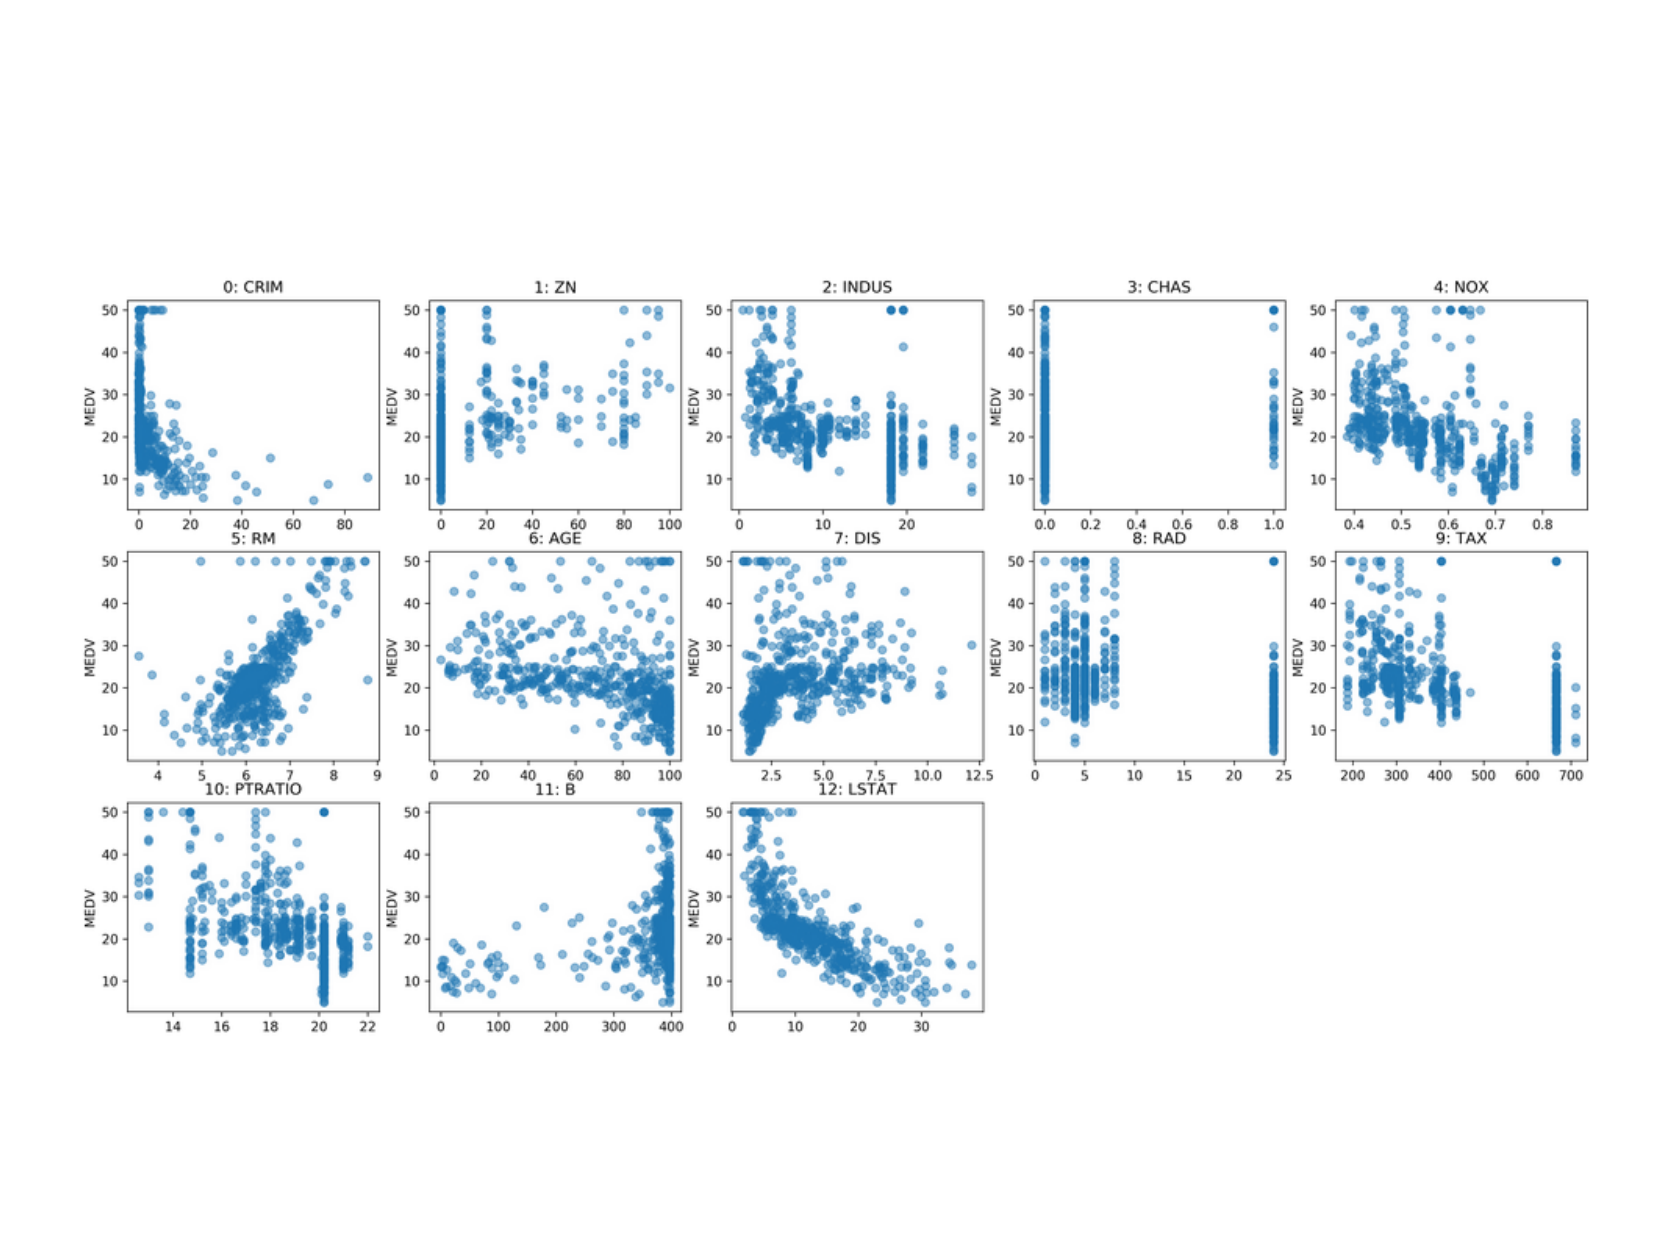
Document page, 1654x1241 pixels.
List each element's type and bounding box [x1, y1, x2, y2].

picture [60, 267, 1612, 1051]
